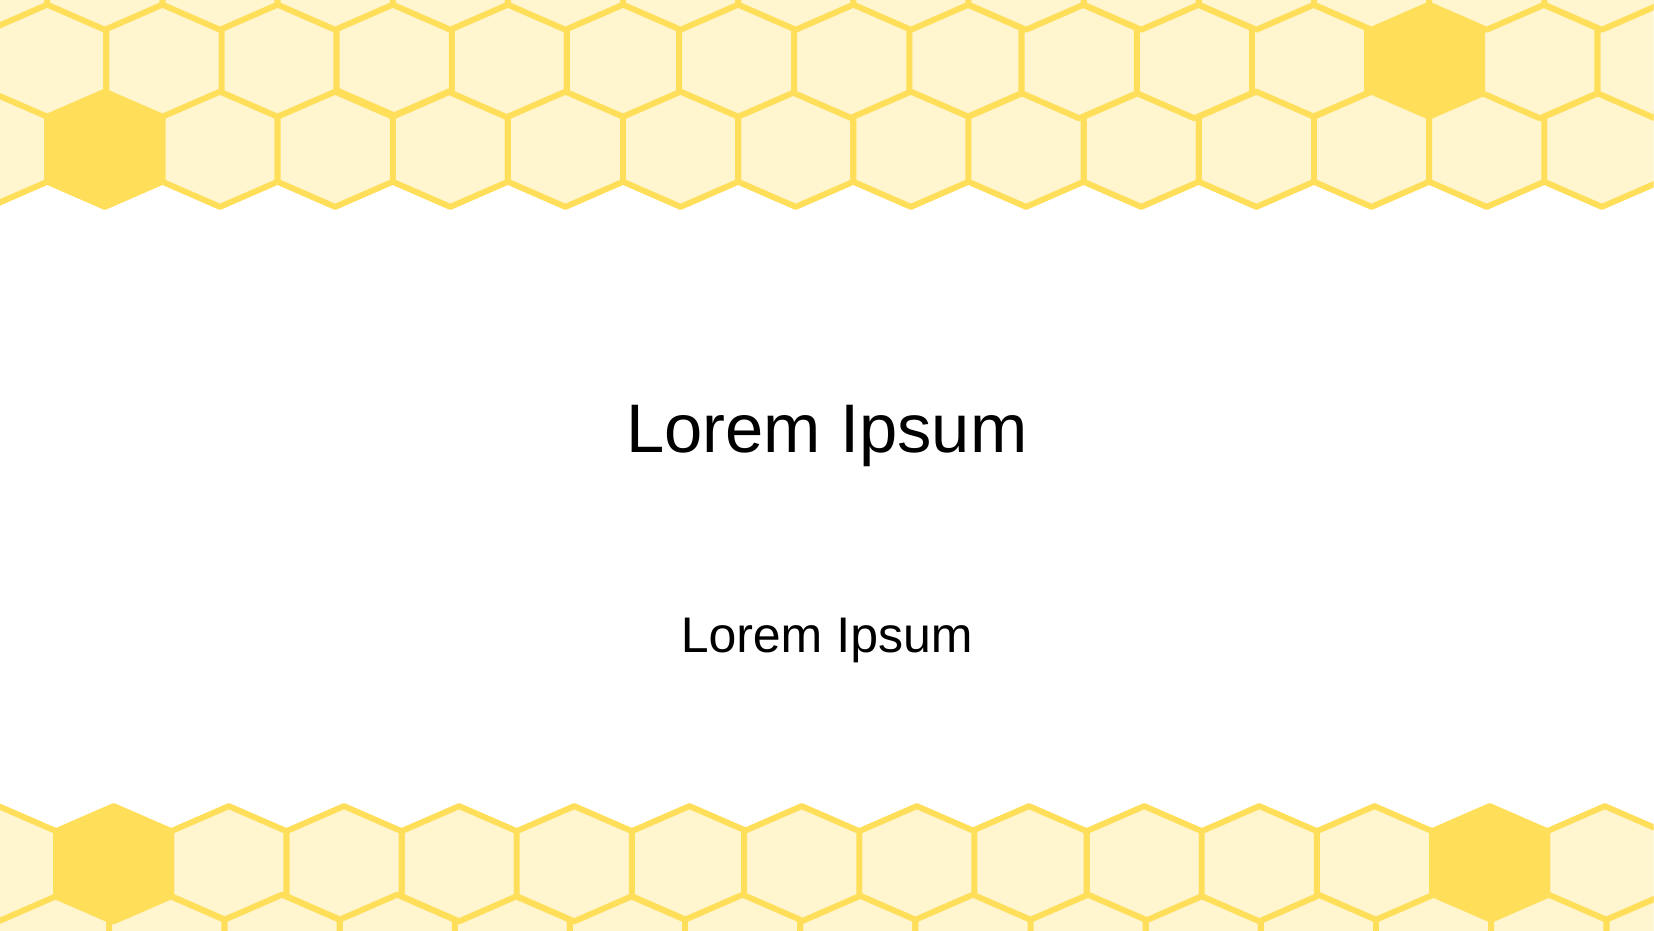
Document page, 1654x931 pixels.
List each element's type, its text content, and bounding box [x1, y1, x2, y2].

subtitle Lorem Ipsum [88, 561, 1565, 709]
title Lorem Ipsum [88, 324, 1565, 532]
